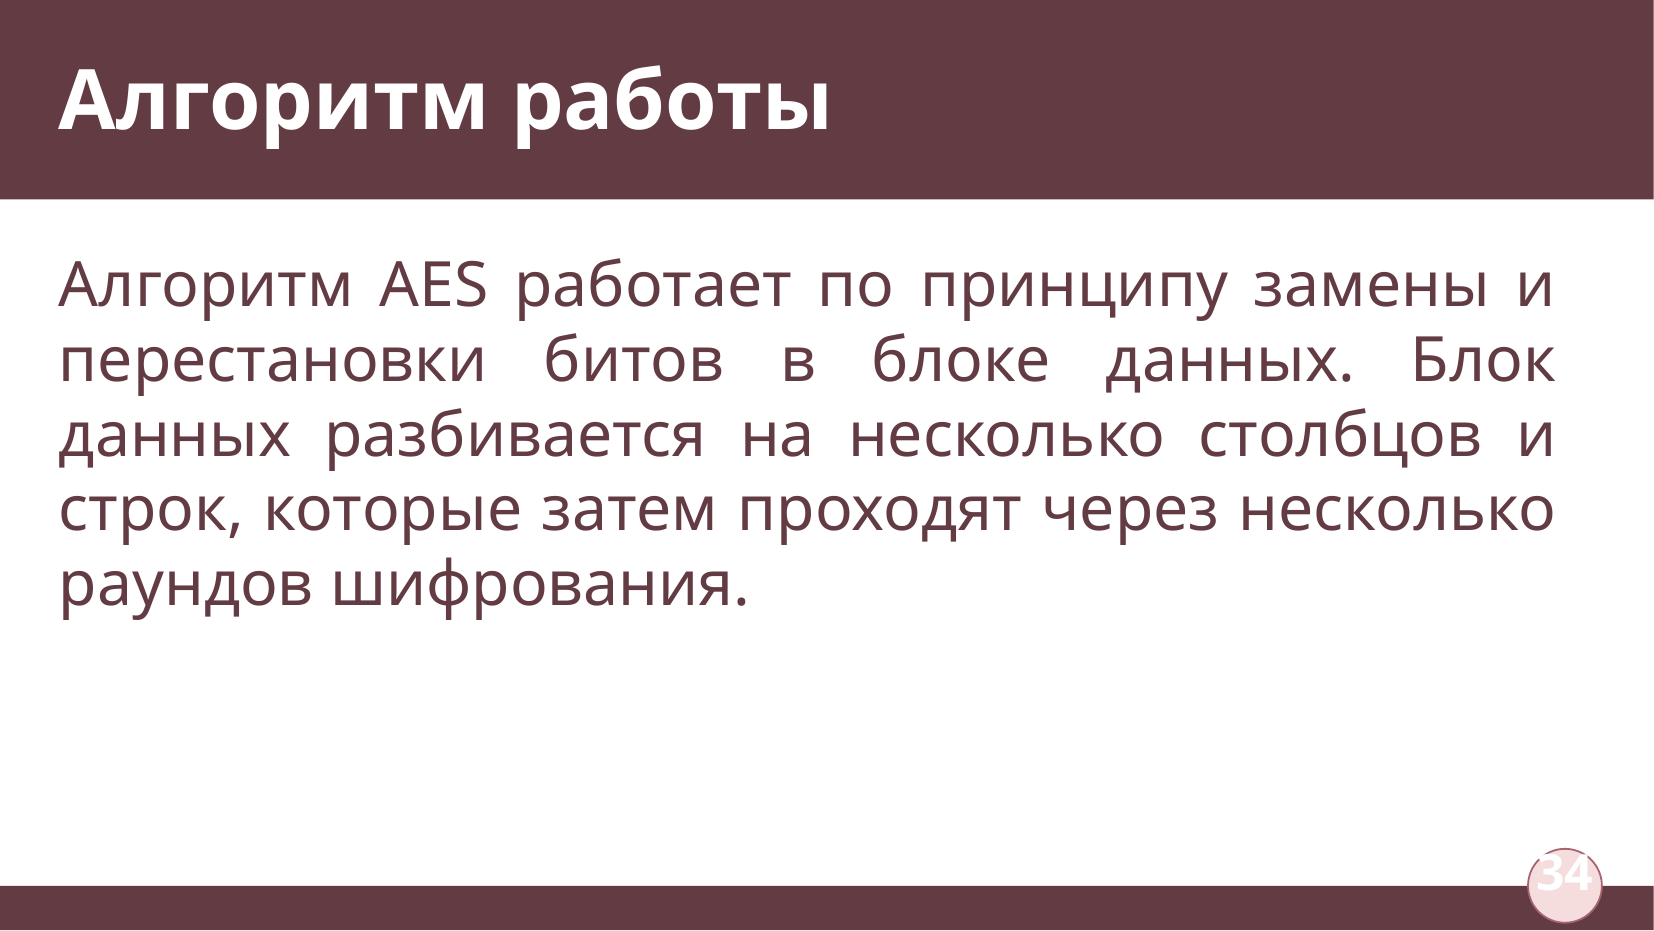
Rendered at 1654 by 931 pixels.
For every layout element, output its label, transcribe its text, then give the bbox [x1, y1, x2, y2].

title Алгоритм работы [59, 37, 1595, 155]
list Алгоритм AES работает по принципу замены и перестановки битов в блоке данных. Блок данных разбивается на несколько столбцов и строк, которые затем проходят через несколько раундов шифрования. [59, 243, 1595, 769]
